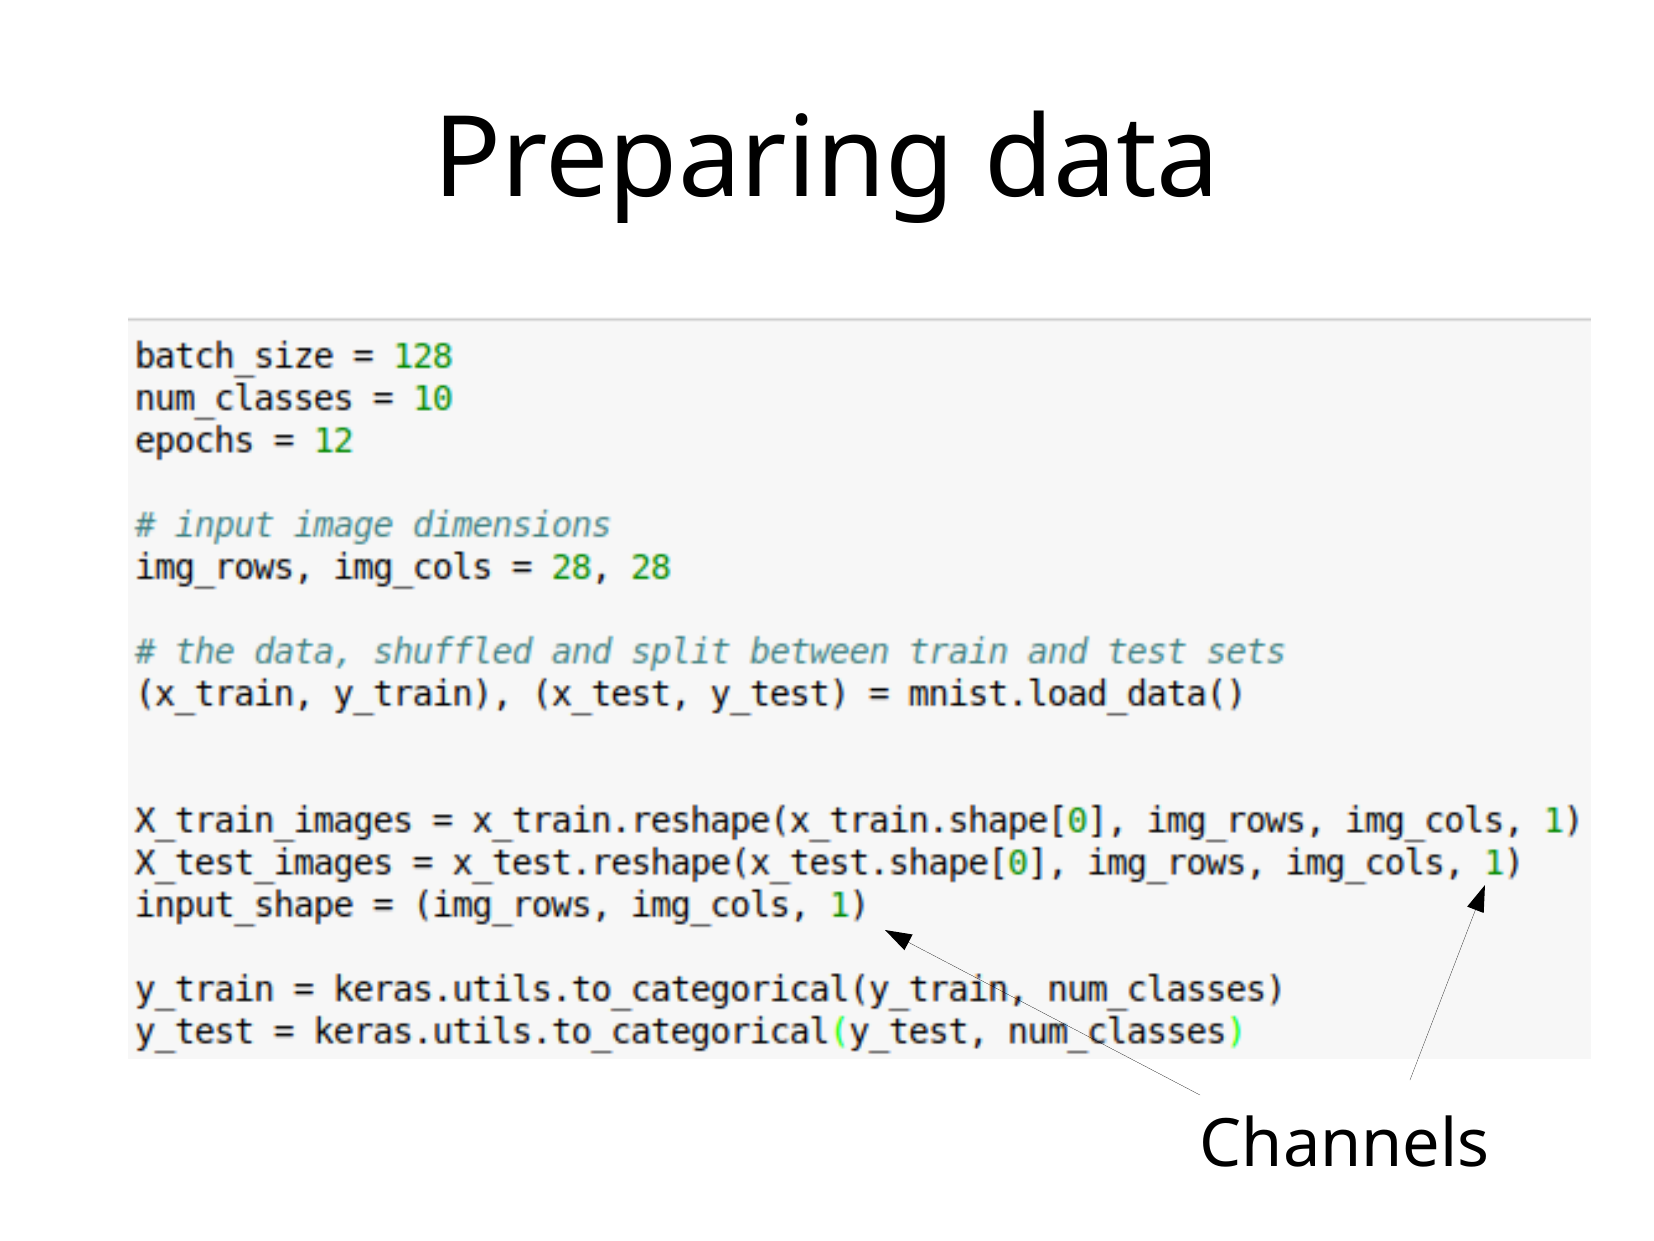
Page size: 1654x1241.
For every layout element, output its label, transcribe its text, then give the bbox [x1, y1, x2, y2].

picture [128, 314, 1591, 1059]
text_box Channels [1185, 1088, 1546, 1171]
title Preparing data [82, 49, 1571, 257]
